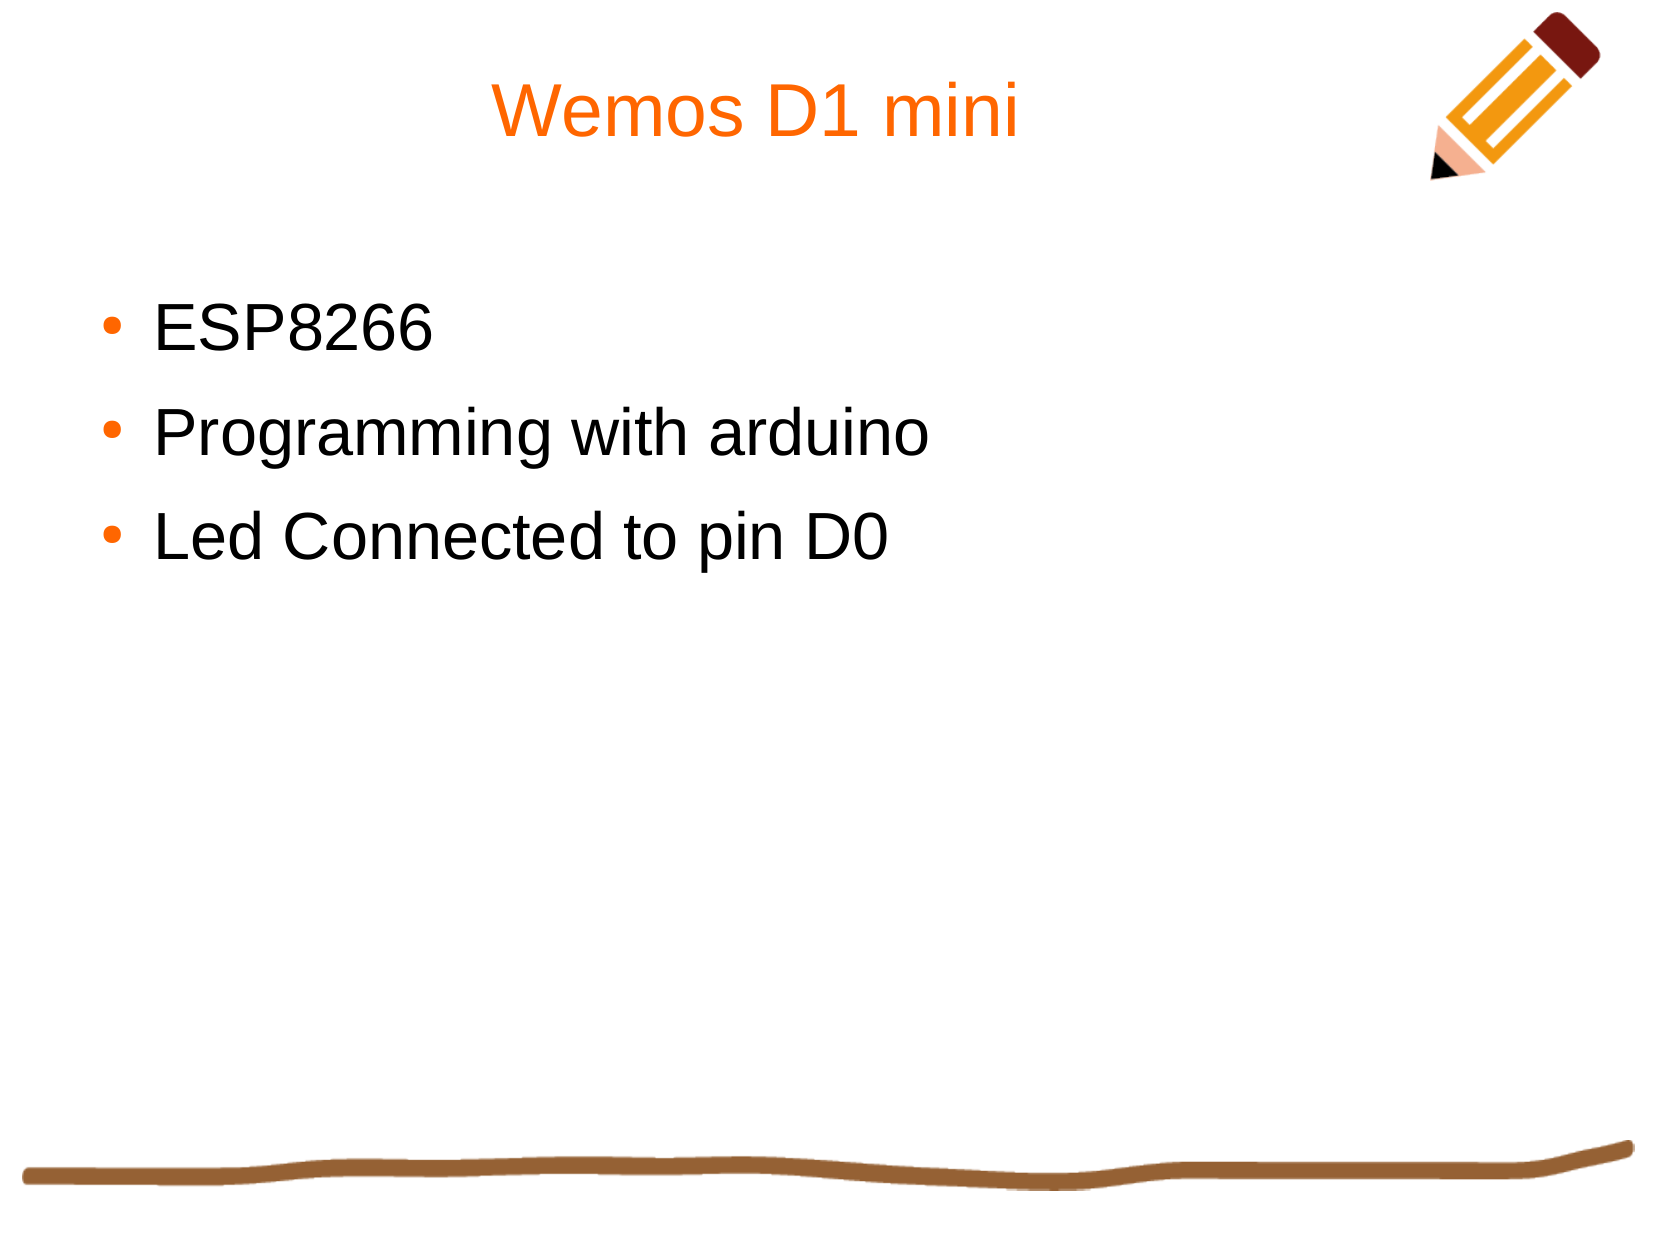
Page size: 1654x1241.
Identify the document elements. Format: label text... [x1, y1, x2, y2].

picture [22, 1140, 1635, 1191]
picture [1430, 12, 1601, 181]
title Wemos D1 mini [82, 49, 1430, 172]
list ESP8266 Programming with arduino Led Connected to pin D0 [82, 290, 1571, 1122]
